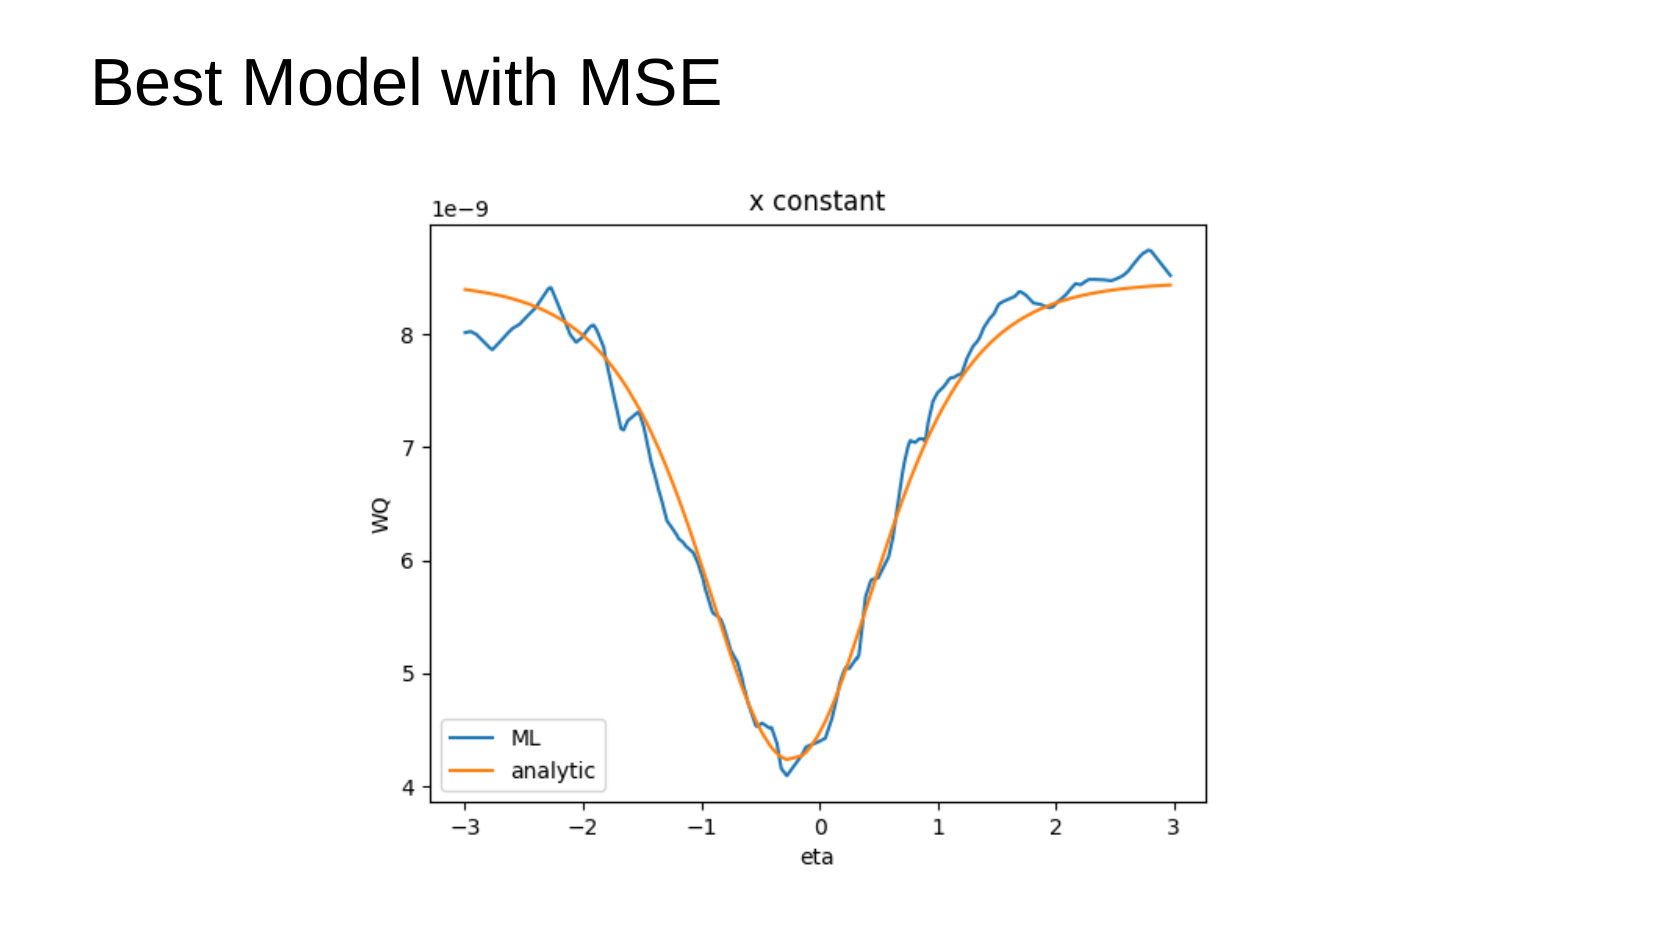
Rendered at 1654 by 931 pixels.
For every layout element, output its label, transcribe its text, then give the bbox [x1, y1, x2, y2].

picture [305, 201, 1306, 885]
title Best Model with MSE [90, 45, 1579, 201]
